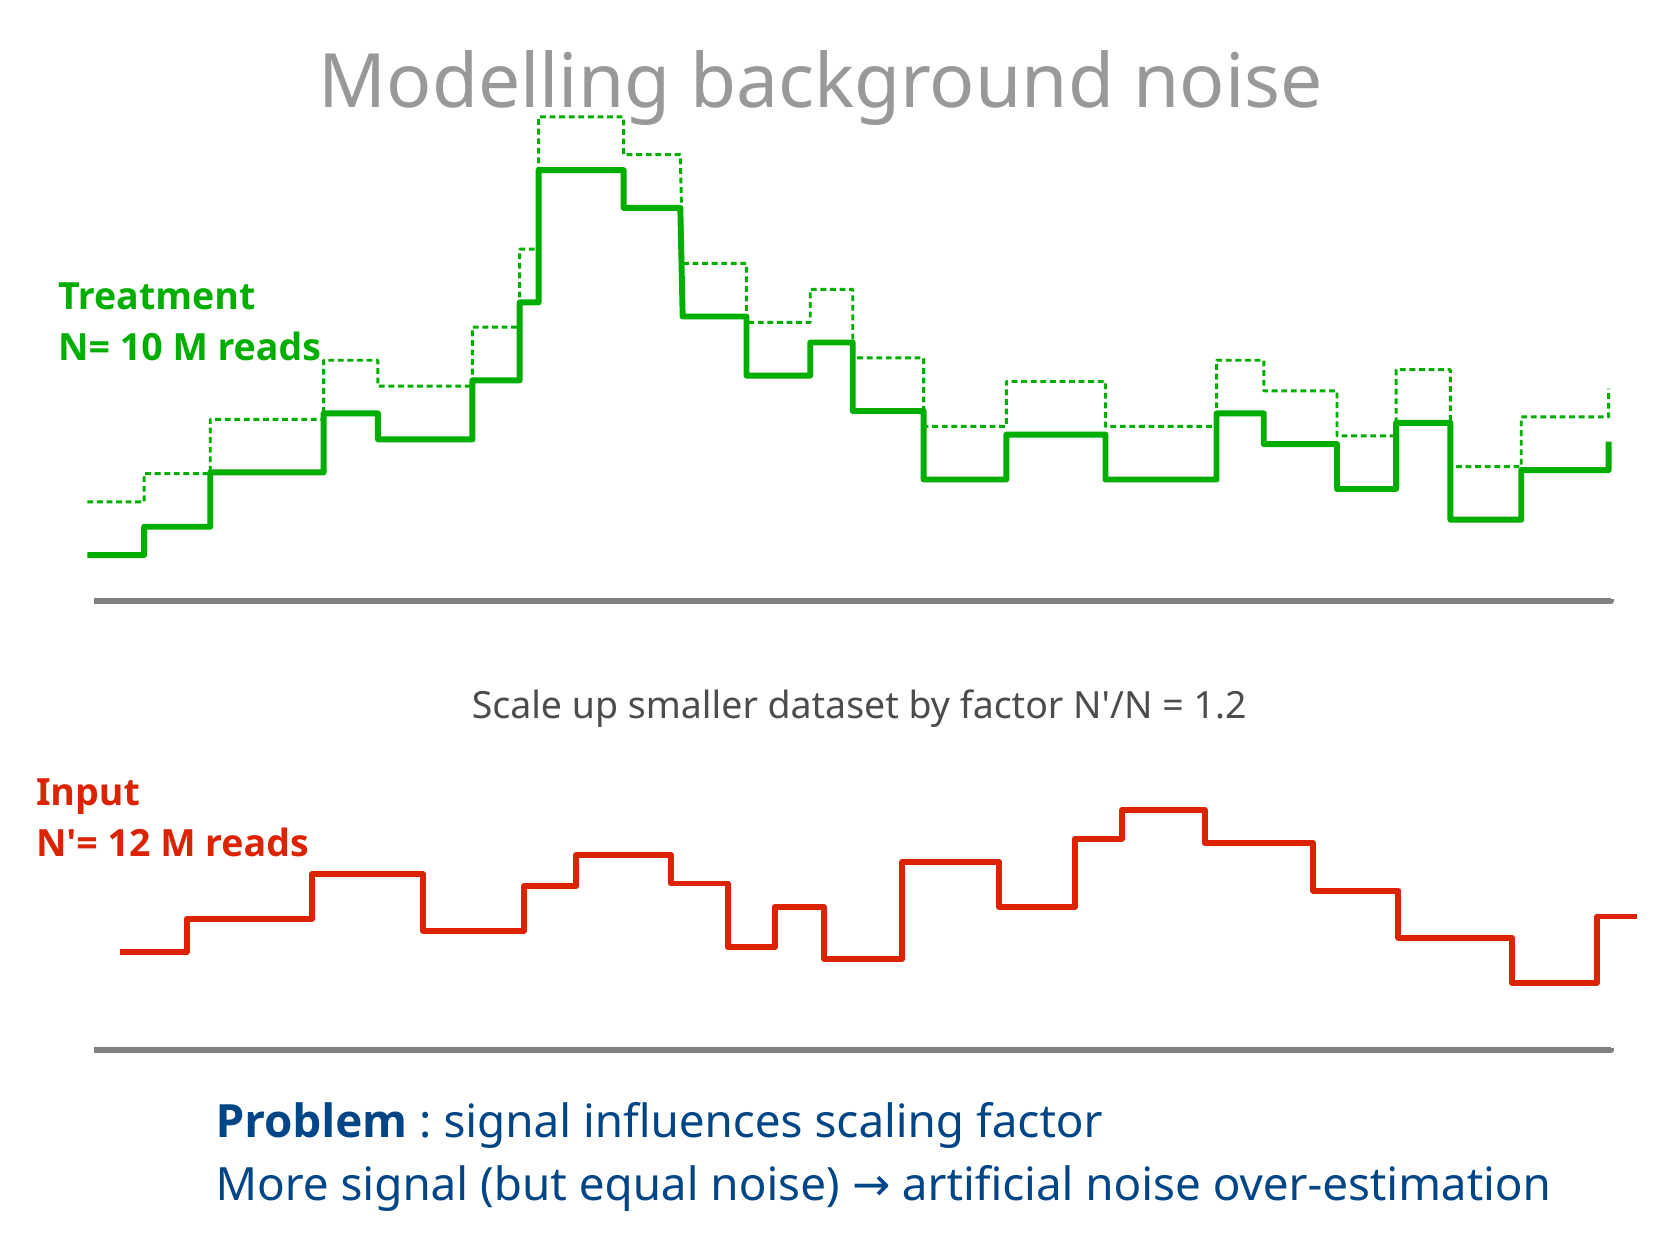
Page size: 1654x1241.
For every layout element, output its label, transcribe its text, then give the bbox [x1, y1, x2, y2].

text_box Scale up smaller dataset by factor N'/N = 1.2 [457, 670, 1257, 737]
text_box Problem : signal influences scaling factor More signal (but equal noise) → artificial noise over-estimation [200, 1081, 1555, 1222]
text_box Input N'= 12 M reads [21, 758, 325, 876]
text_box Treatment N= 10 M reads [43, 262, 337, 380]
title Modelling background noise [76, 2, 1565, 154]
